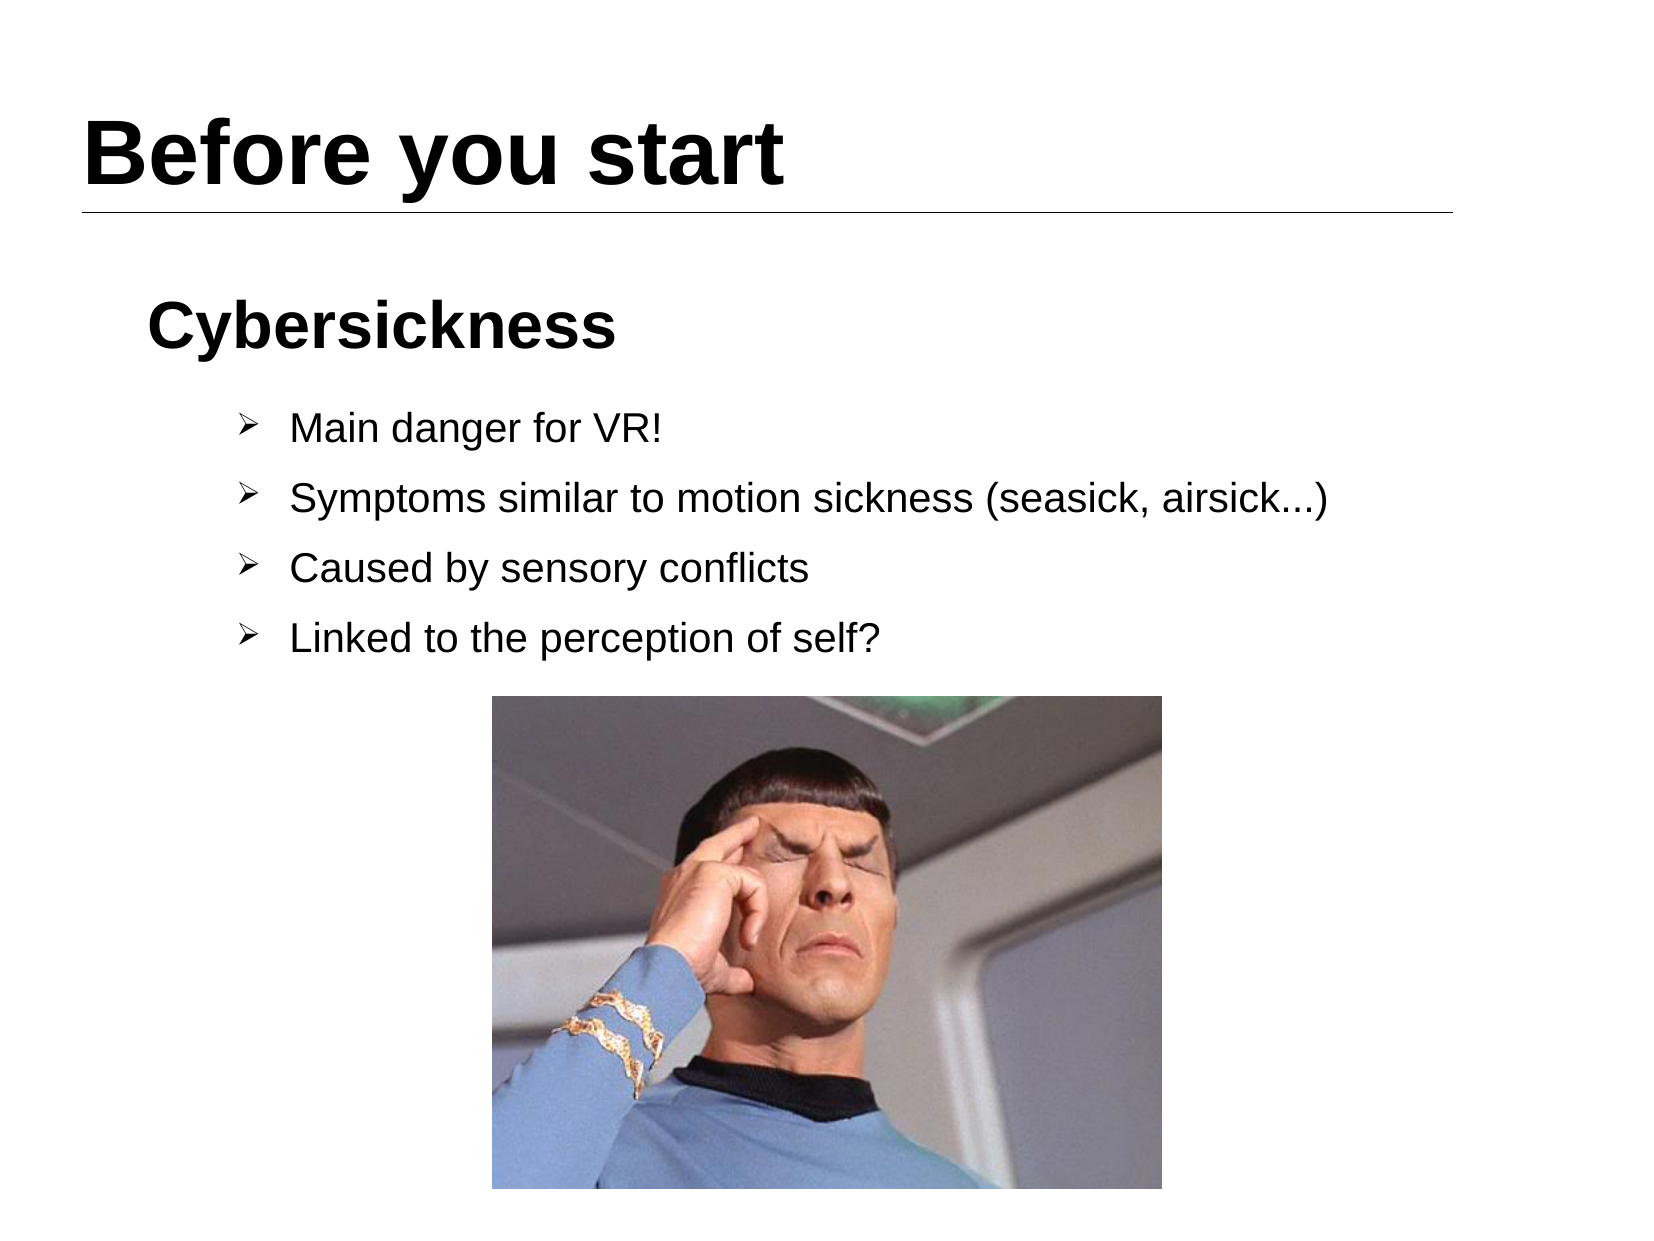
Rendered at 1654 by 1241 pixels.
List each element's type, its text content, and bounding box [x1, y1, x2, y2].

title Before you start [82, 49, 1571, 257]
picture [492, 696, 1162, 1189]
list Cybersickness Main danger for VR! Symptoms similar to motion sickness (seasick, airsick...) Caused by sensory conflicts Linked to the perception of self? [147, 288, 1506, 1107]
